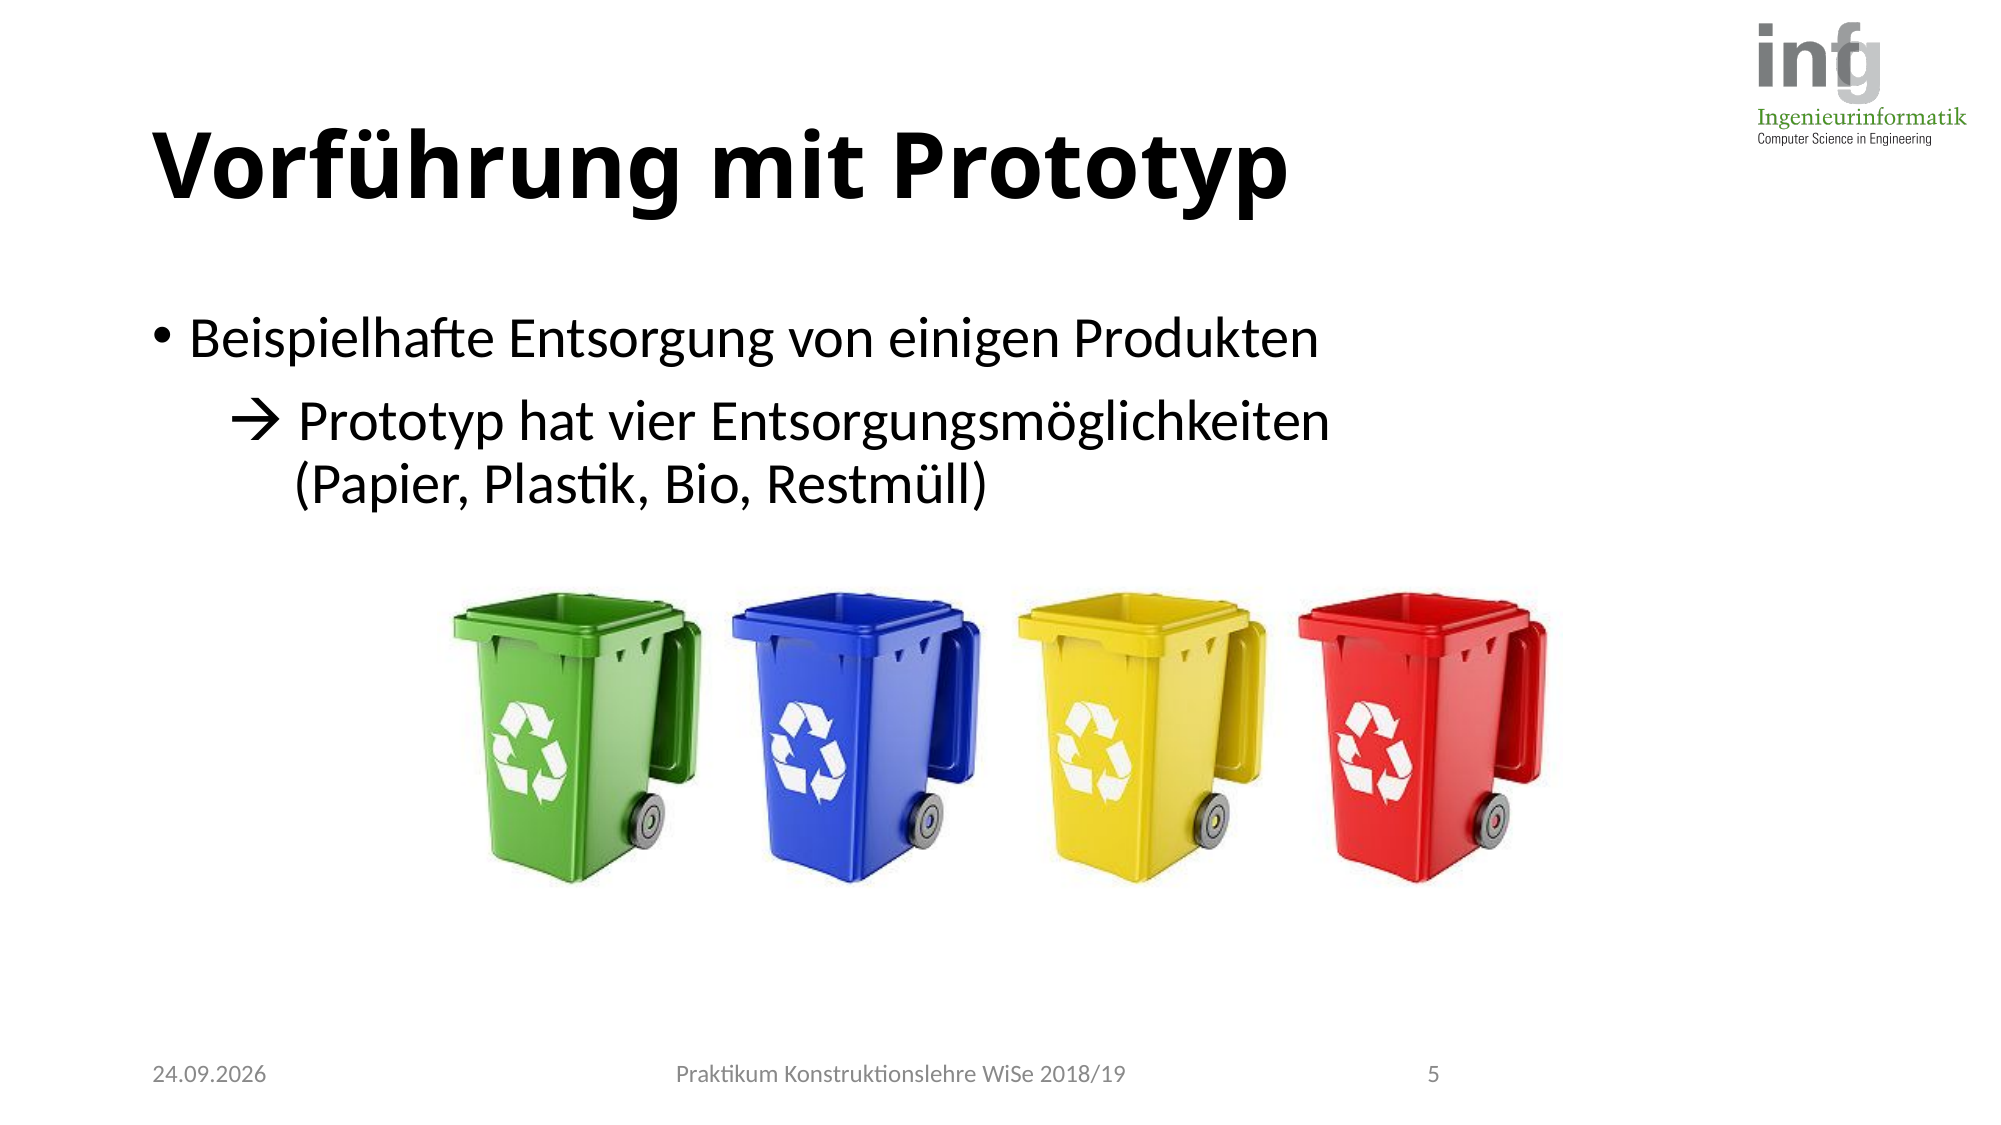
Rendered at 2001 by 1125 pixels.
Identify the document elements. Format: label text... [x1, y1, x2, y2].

title Vorführung mit Prototyp [137, 59, 1863, 278]
picture [437, 562, 1563, 915]
list Beispielhafte Entsorgung von einigen Produkten  Prototyp hat vier Entsorgungsmöglichkeiten (Papier, Plastik, Bio, Restmüll) [137, 299, 1863, 1014]
text_box 10.01.2019 [137, 1042, 403, 1103]
text_box Praktikum Konstruktionslehre WiSe 2018/19 [403, 1042, 1400, 1103]
text_box 5 [1412, 1042, 1863, 1103]
